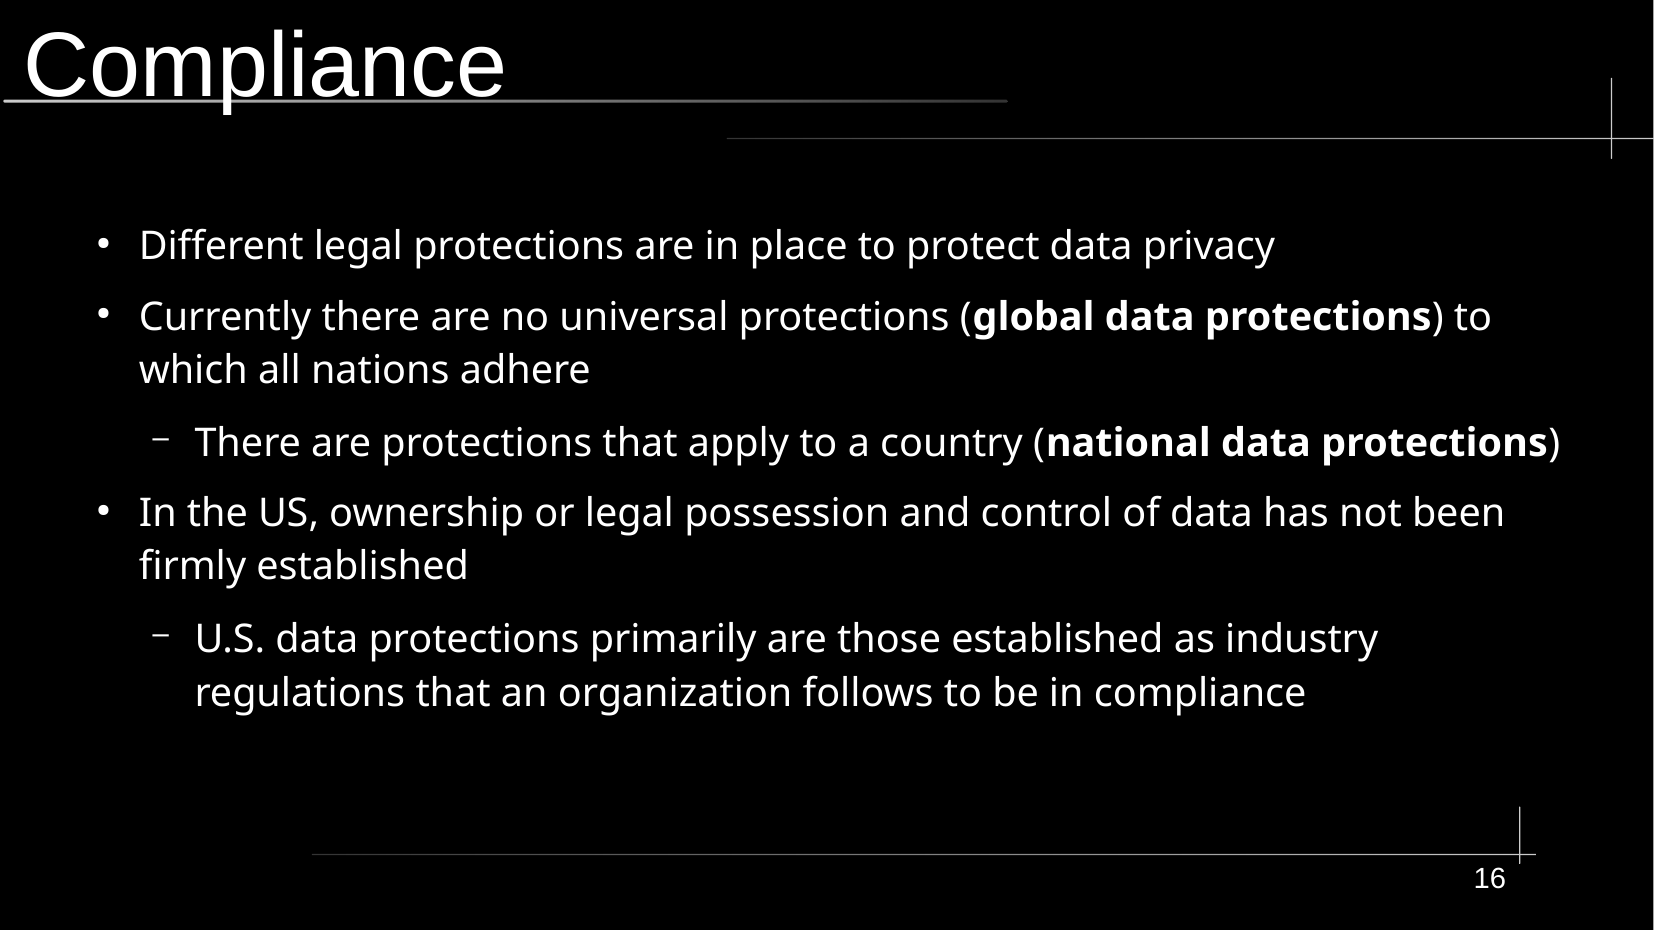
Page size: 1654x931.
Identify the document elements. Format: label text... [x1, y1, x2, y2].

list Different legal protections are in place to protect data privacy Currently there are no universal protections (global data protections) to which all nations adhere There are protections that apply to a country (national data protections) In the US, ownership or legal possession and control of data has not been firmly established U.S. data protections primarily are those established as industry regulations that an organization follows to be in compliance [82, 217, 1571, 758]
title Compliance [23, 11, 1589, 119]
